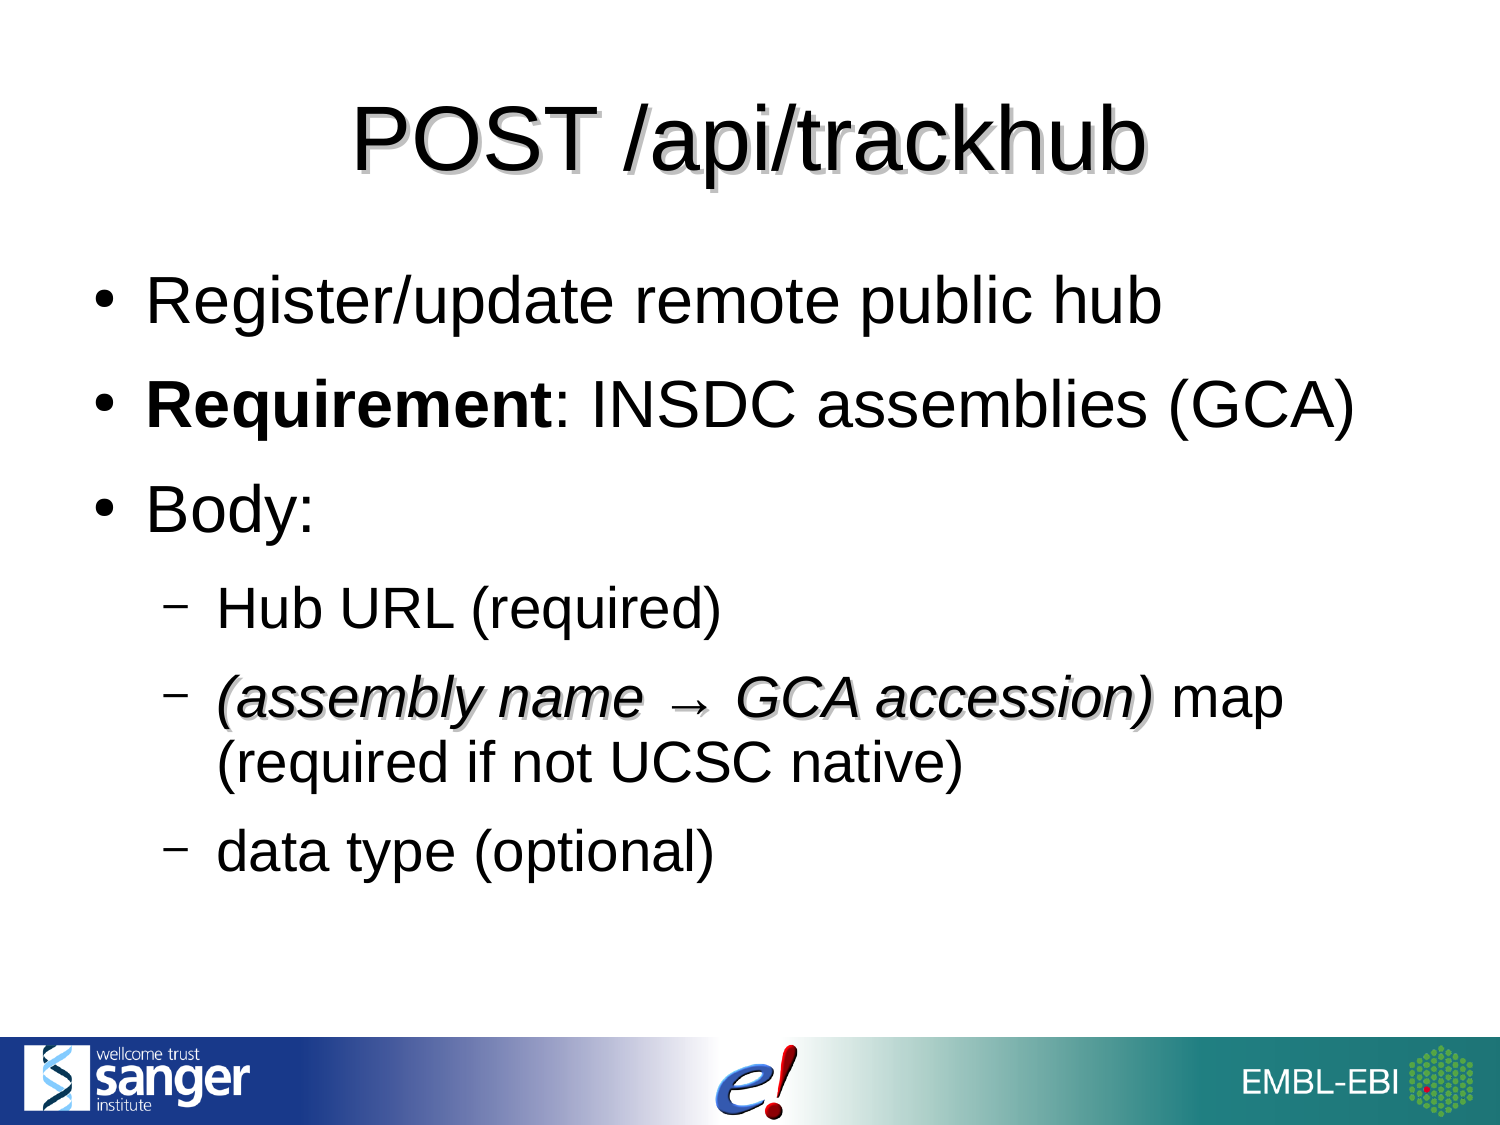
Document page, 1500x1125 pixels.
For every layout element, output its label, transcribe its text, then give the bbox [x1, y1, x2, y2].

picture [0, 1037, 1500, 1125]
list Register/update remote public hub Requirement: INSDC assemblies (GCA) Body: Hub URL (required) (assembly name → GCA accession) map (required if not UCSC native) data type (optional) [75, 263, 1395, 916]
title POST /api/trackhub [75, 44, 1425, 233]
